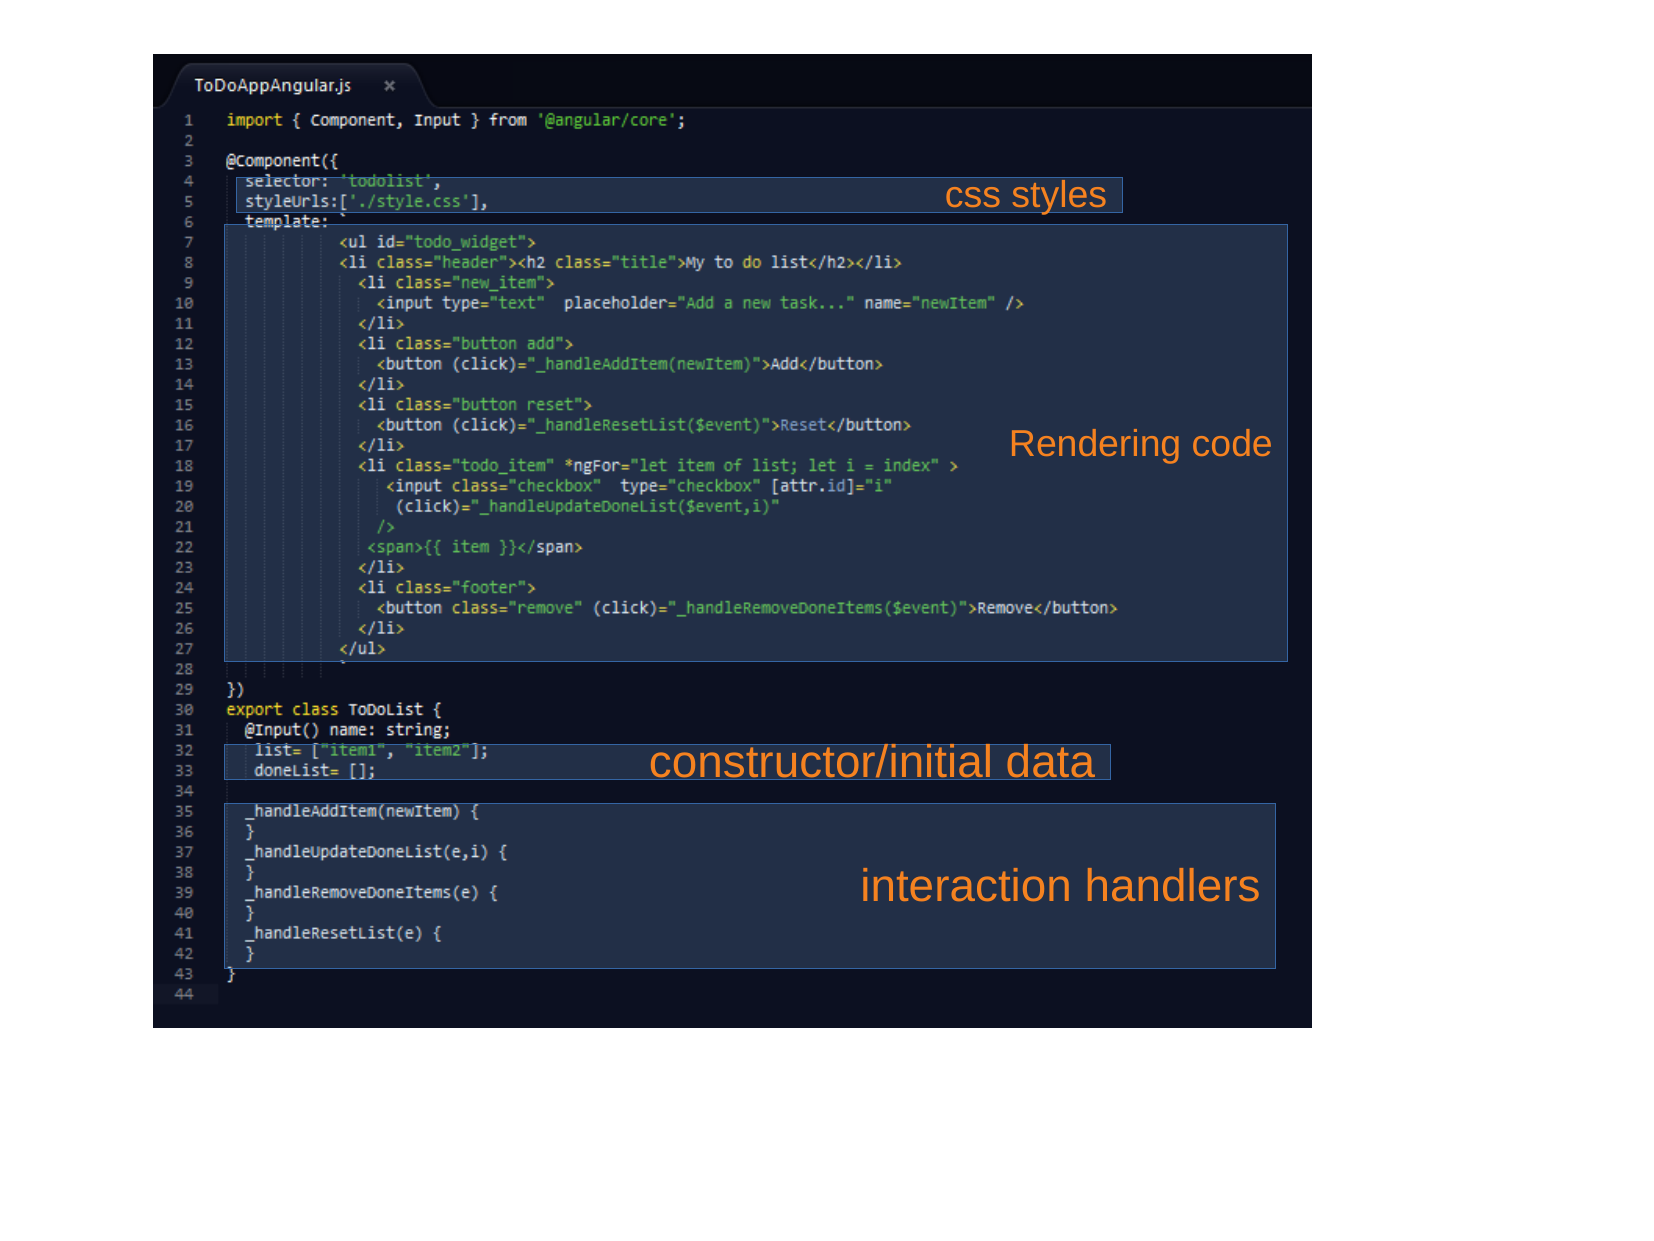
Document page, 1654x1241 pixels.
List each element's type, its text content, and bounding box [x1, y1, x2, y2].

text_box interaction handlers [224, 803, 1276, 969]
text_box css styles [236, 177, 1123, 213]
text_box Rendering code [224, 224, 1288, 662]
picture [153, 54, 1312, 1028]
text_box constructor/initial data [224, 744, 1111, 780]
